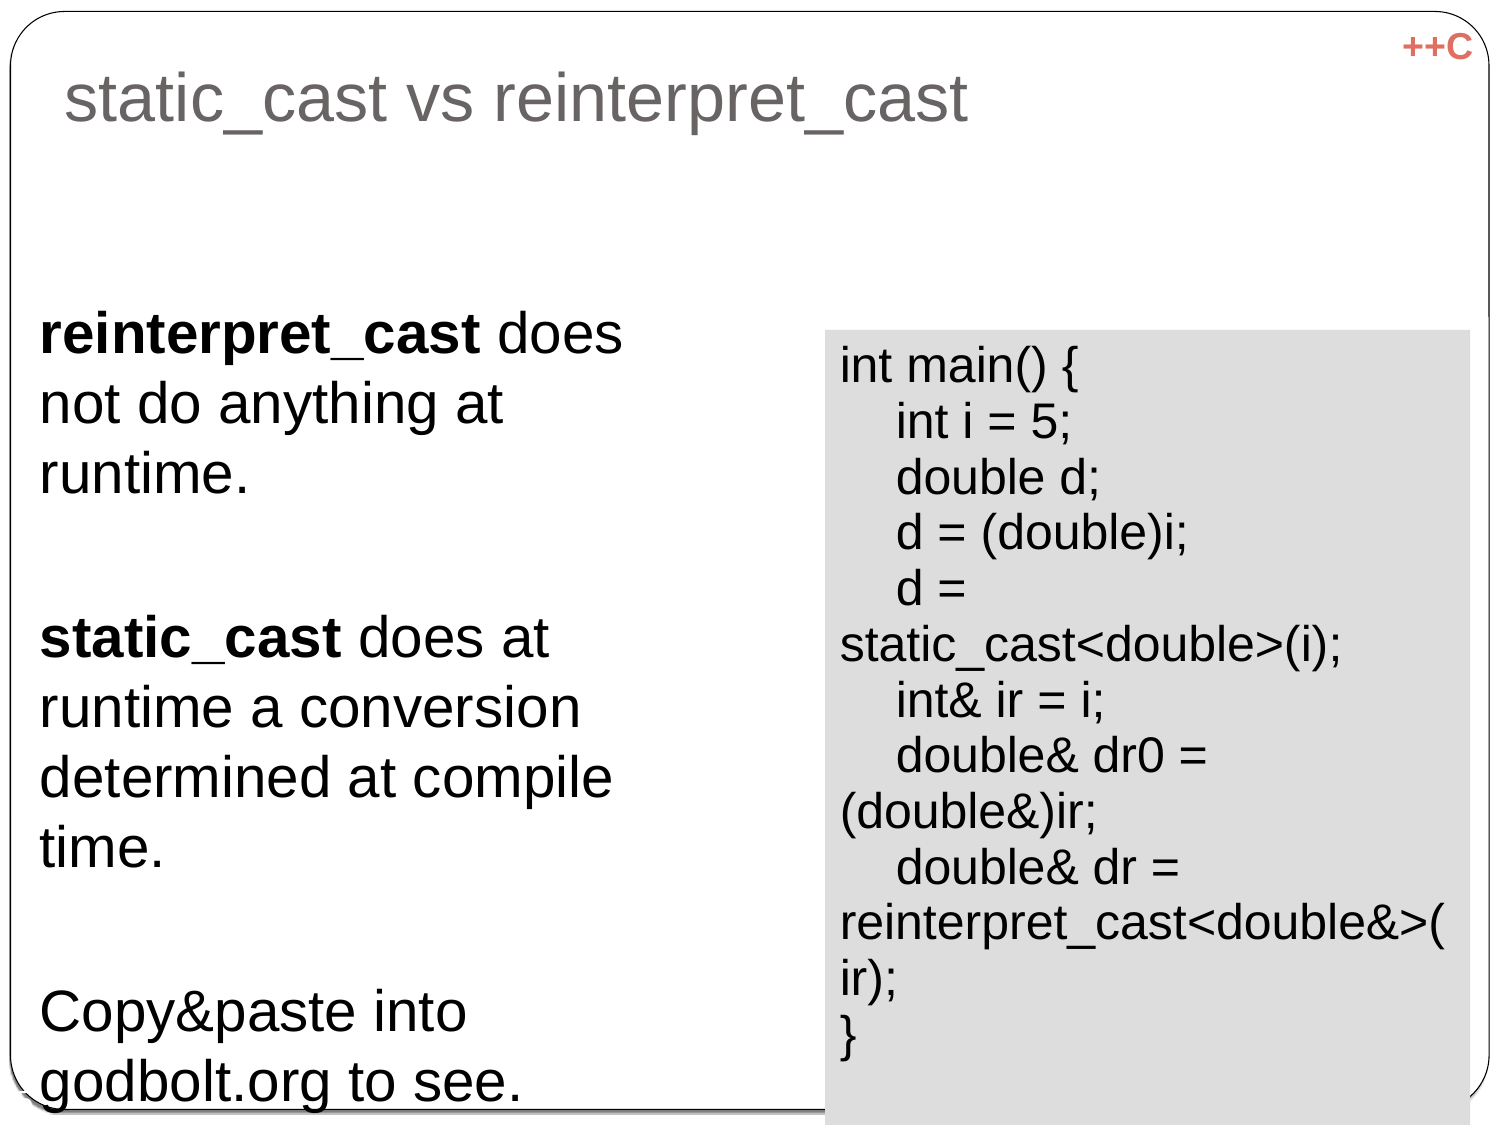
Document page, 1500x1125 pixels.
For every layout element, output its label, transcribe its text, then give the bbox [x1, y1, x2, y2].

slide_number <number> [0, 1074, 50, 1125]
list reinterpret_cast does not do anything at runtime. static_cast does at runtime a conversion determined at compile time. Copy&paste into godbolt.org to see. [24, 287, 721, 1100]
text_box int main() { int i = 5; double d; d = (double)i; d = static_cast<double>(i); int& ir = i; double& dr0 = (double&)ir; double& dr = reinterpret_cast<double&>(ir); } [825, 329, 1471, 1125]
title static_cast vs reinterpret_cast [50, 45, 1450, 150]
